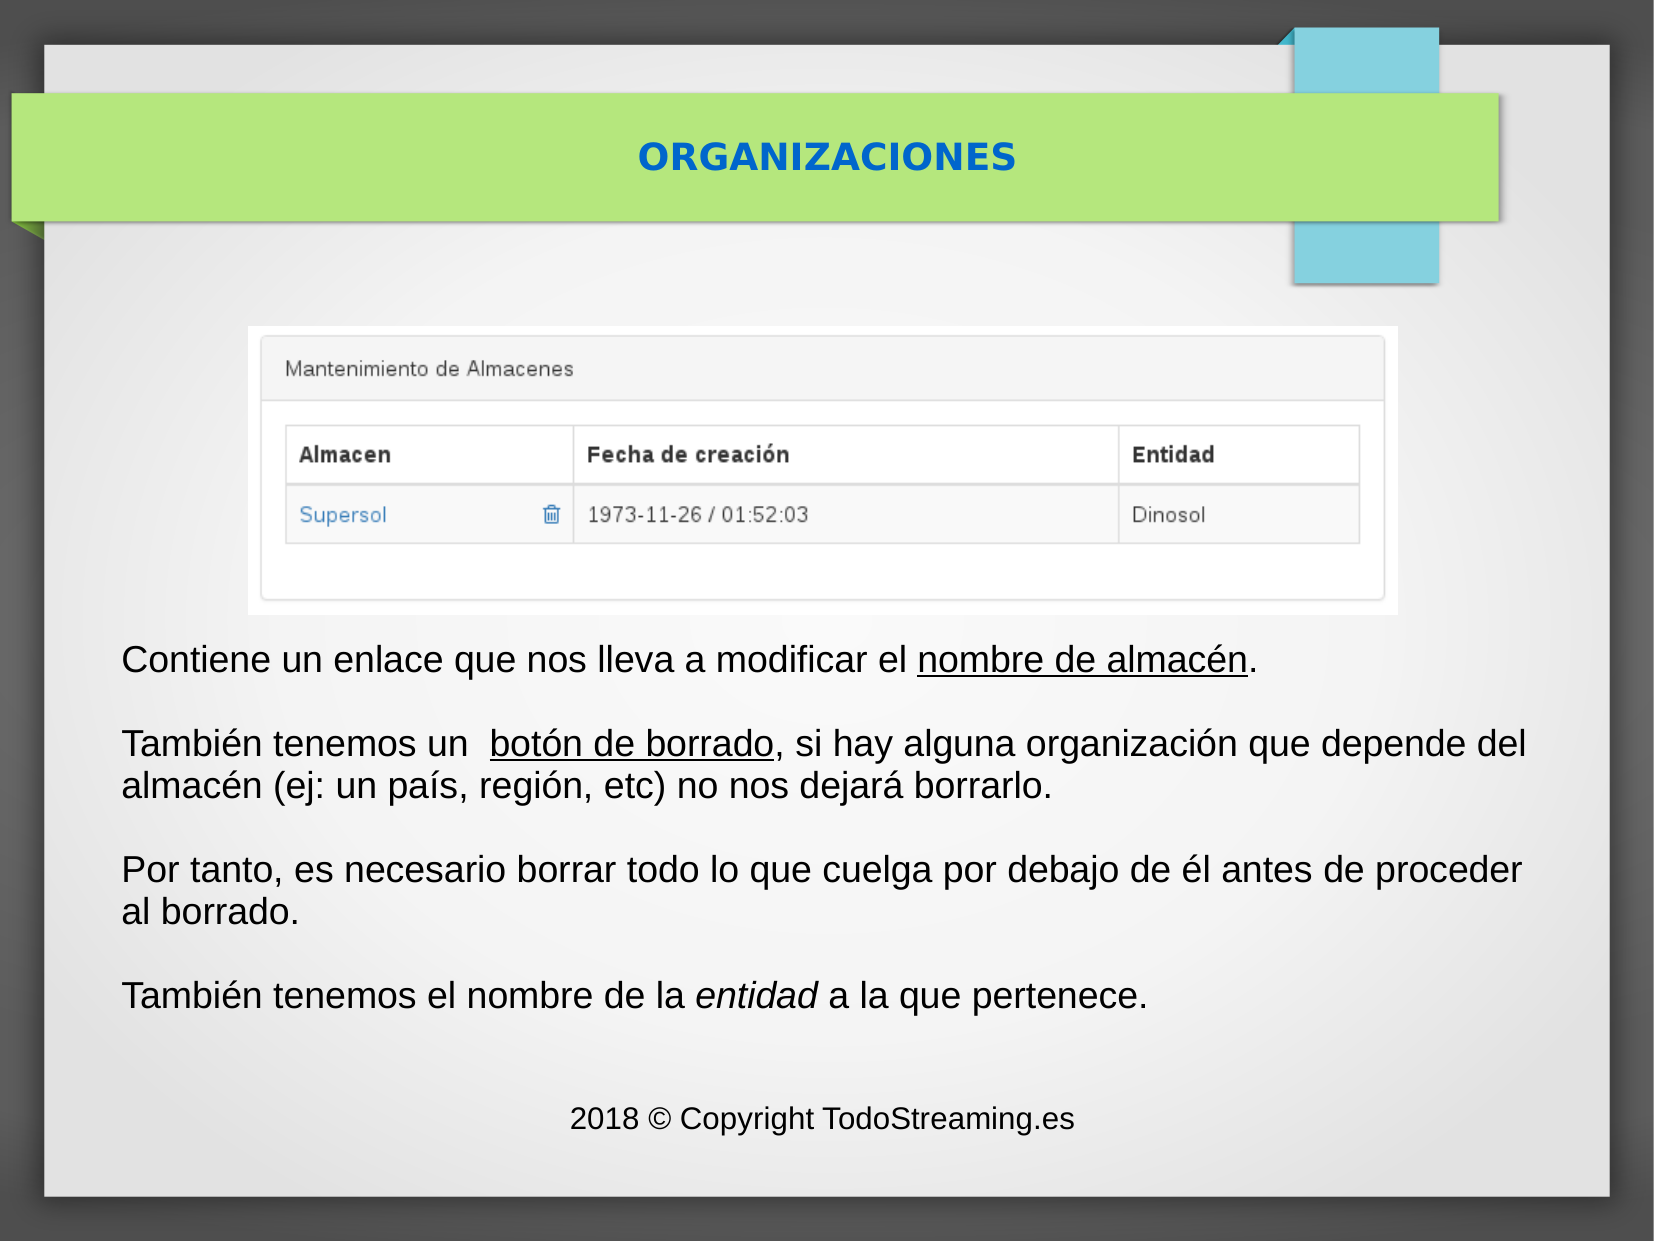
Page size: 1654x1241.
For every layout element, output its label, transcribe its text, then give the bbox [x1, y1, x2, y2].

subtitle Contiene un enlace que nos lleva a modificar el nombre de almacén. También tenemos un botón de borrado, si hay alguna organización que depende del almacén (ej: un país, región, etc) no nos dejará borrarlo. Por tanto, es necesario borrar todo lo que cuelga por debajo de él antes de proceder al borrado. También tenemos el nombre de la entidad a la que pertenece. [121, 638, 1539, 1063]
picture [0, 0, 1654, 1241]
title ORGANIZACIONES [637, 113, 1028, 201]
text_box 2018 © Copyright TodoStreaming.es [555, 1094, 1099, 1146]
